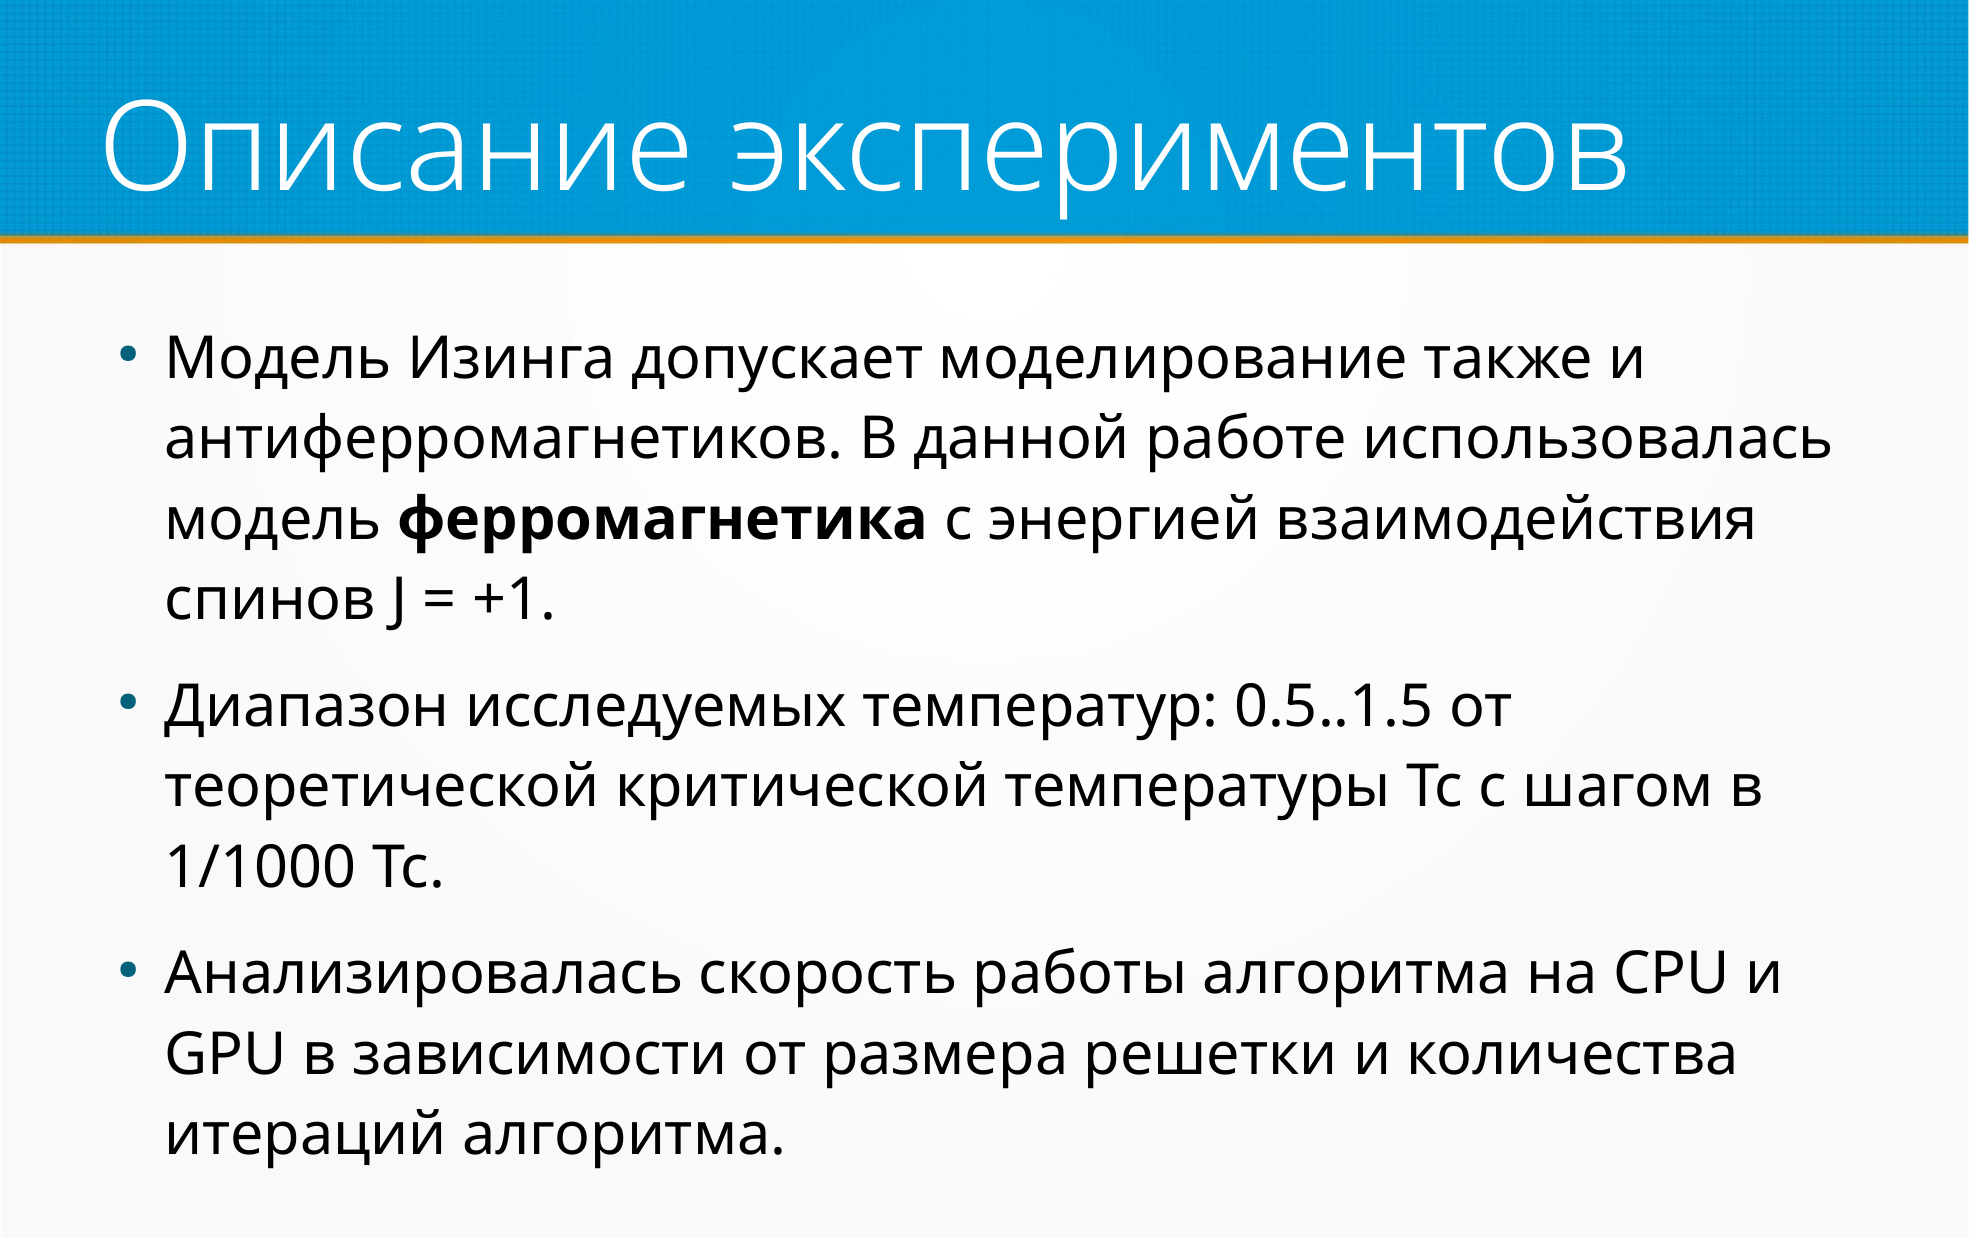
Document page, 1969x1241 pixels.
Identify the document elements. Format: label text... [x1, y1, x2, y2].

list Модель Изинга допускает моделирование также и антиферромагнетиков. В данной работе использовалась модель ферромагнетика с энергией взаимодействия спинов J = +1. Диапазон исследуемых температур: 0.5..1.5 от теоретической критической температуры Tc с шагом в 1/1000 Tc. Анализировалась скорость работы алгоритма на CPU и GPU в зависимости от размера решетки и количества итераций алгоритма. [101, 315, 1867, 1182]
picture [0, 233, 1969, 1241]
title Описание экспериментов [98, 19, 1870, 227]
